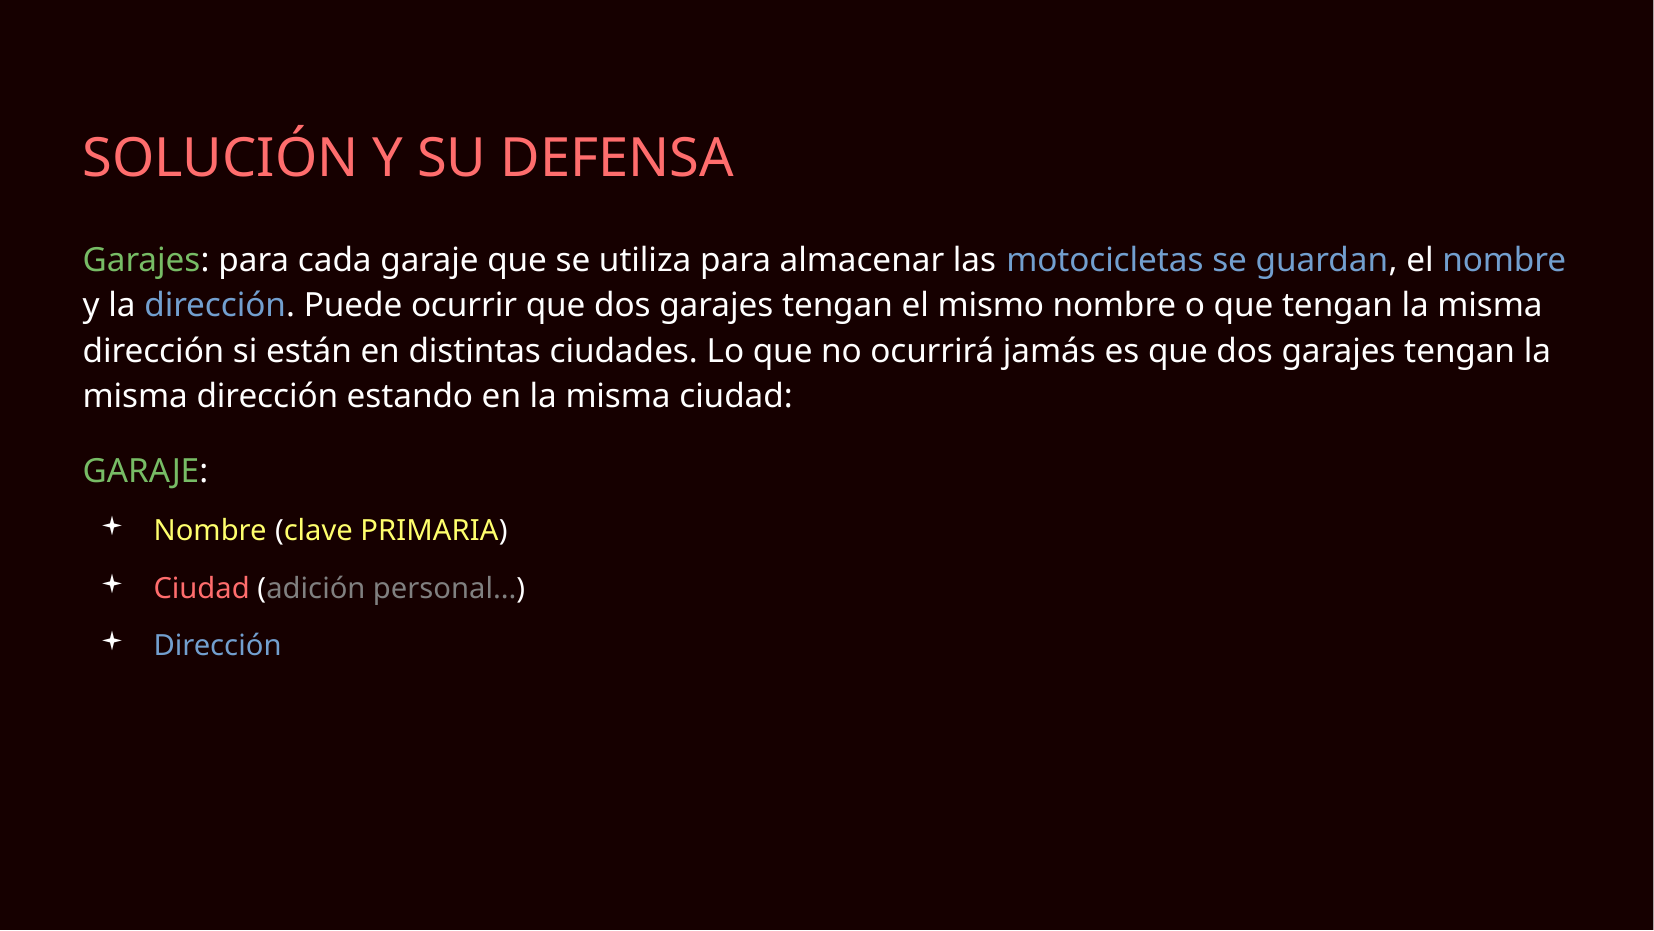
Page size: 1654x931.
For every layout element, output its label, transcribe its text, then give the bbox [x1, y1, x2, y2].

title SOLUCIÓN Y SU DEFENSA [82, 37, 1571, 193]
list Garajes: para cada garaje que se utiliza para almacenar las motocicletas se guardan, el nombre y la dirección. Puede ocurrir que dos garajes tengan el mismo nombre o que tengan la misma dirección si están en distintas ciudades. Lo que no ocurrirá jamás es que dos garajes tengan la misma dirección estando en la misma ciudad: GARAJE: Nombre (clave PRIMARIA) Ciudad (adición personal...) Dirección [82, 236, 1571, 857]
